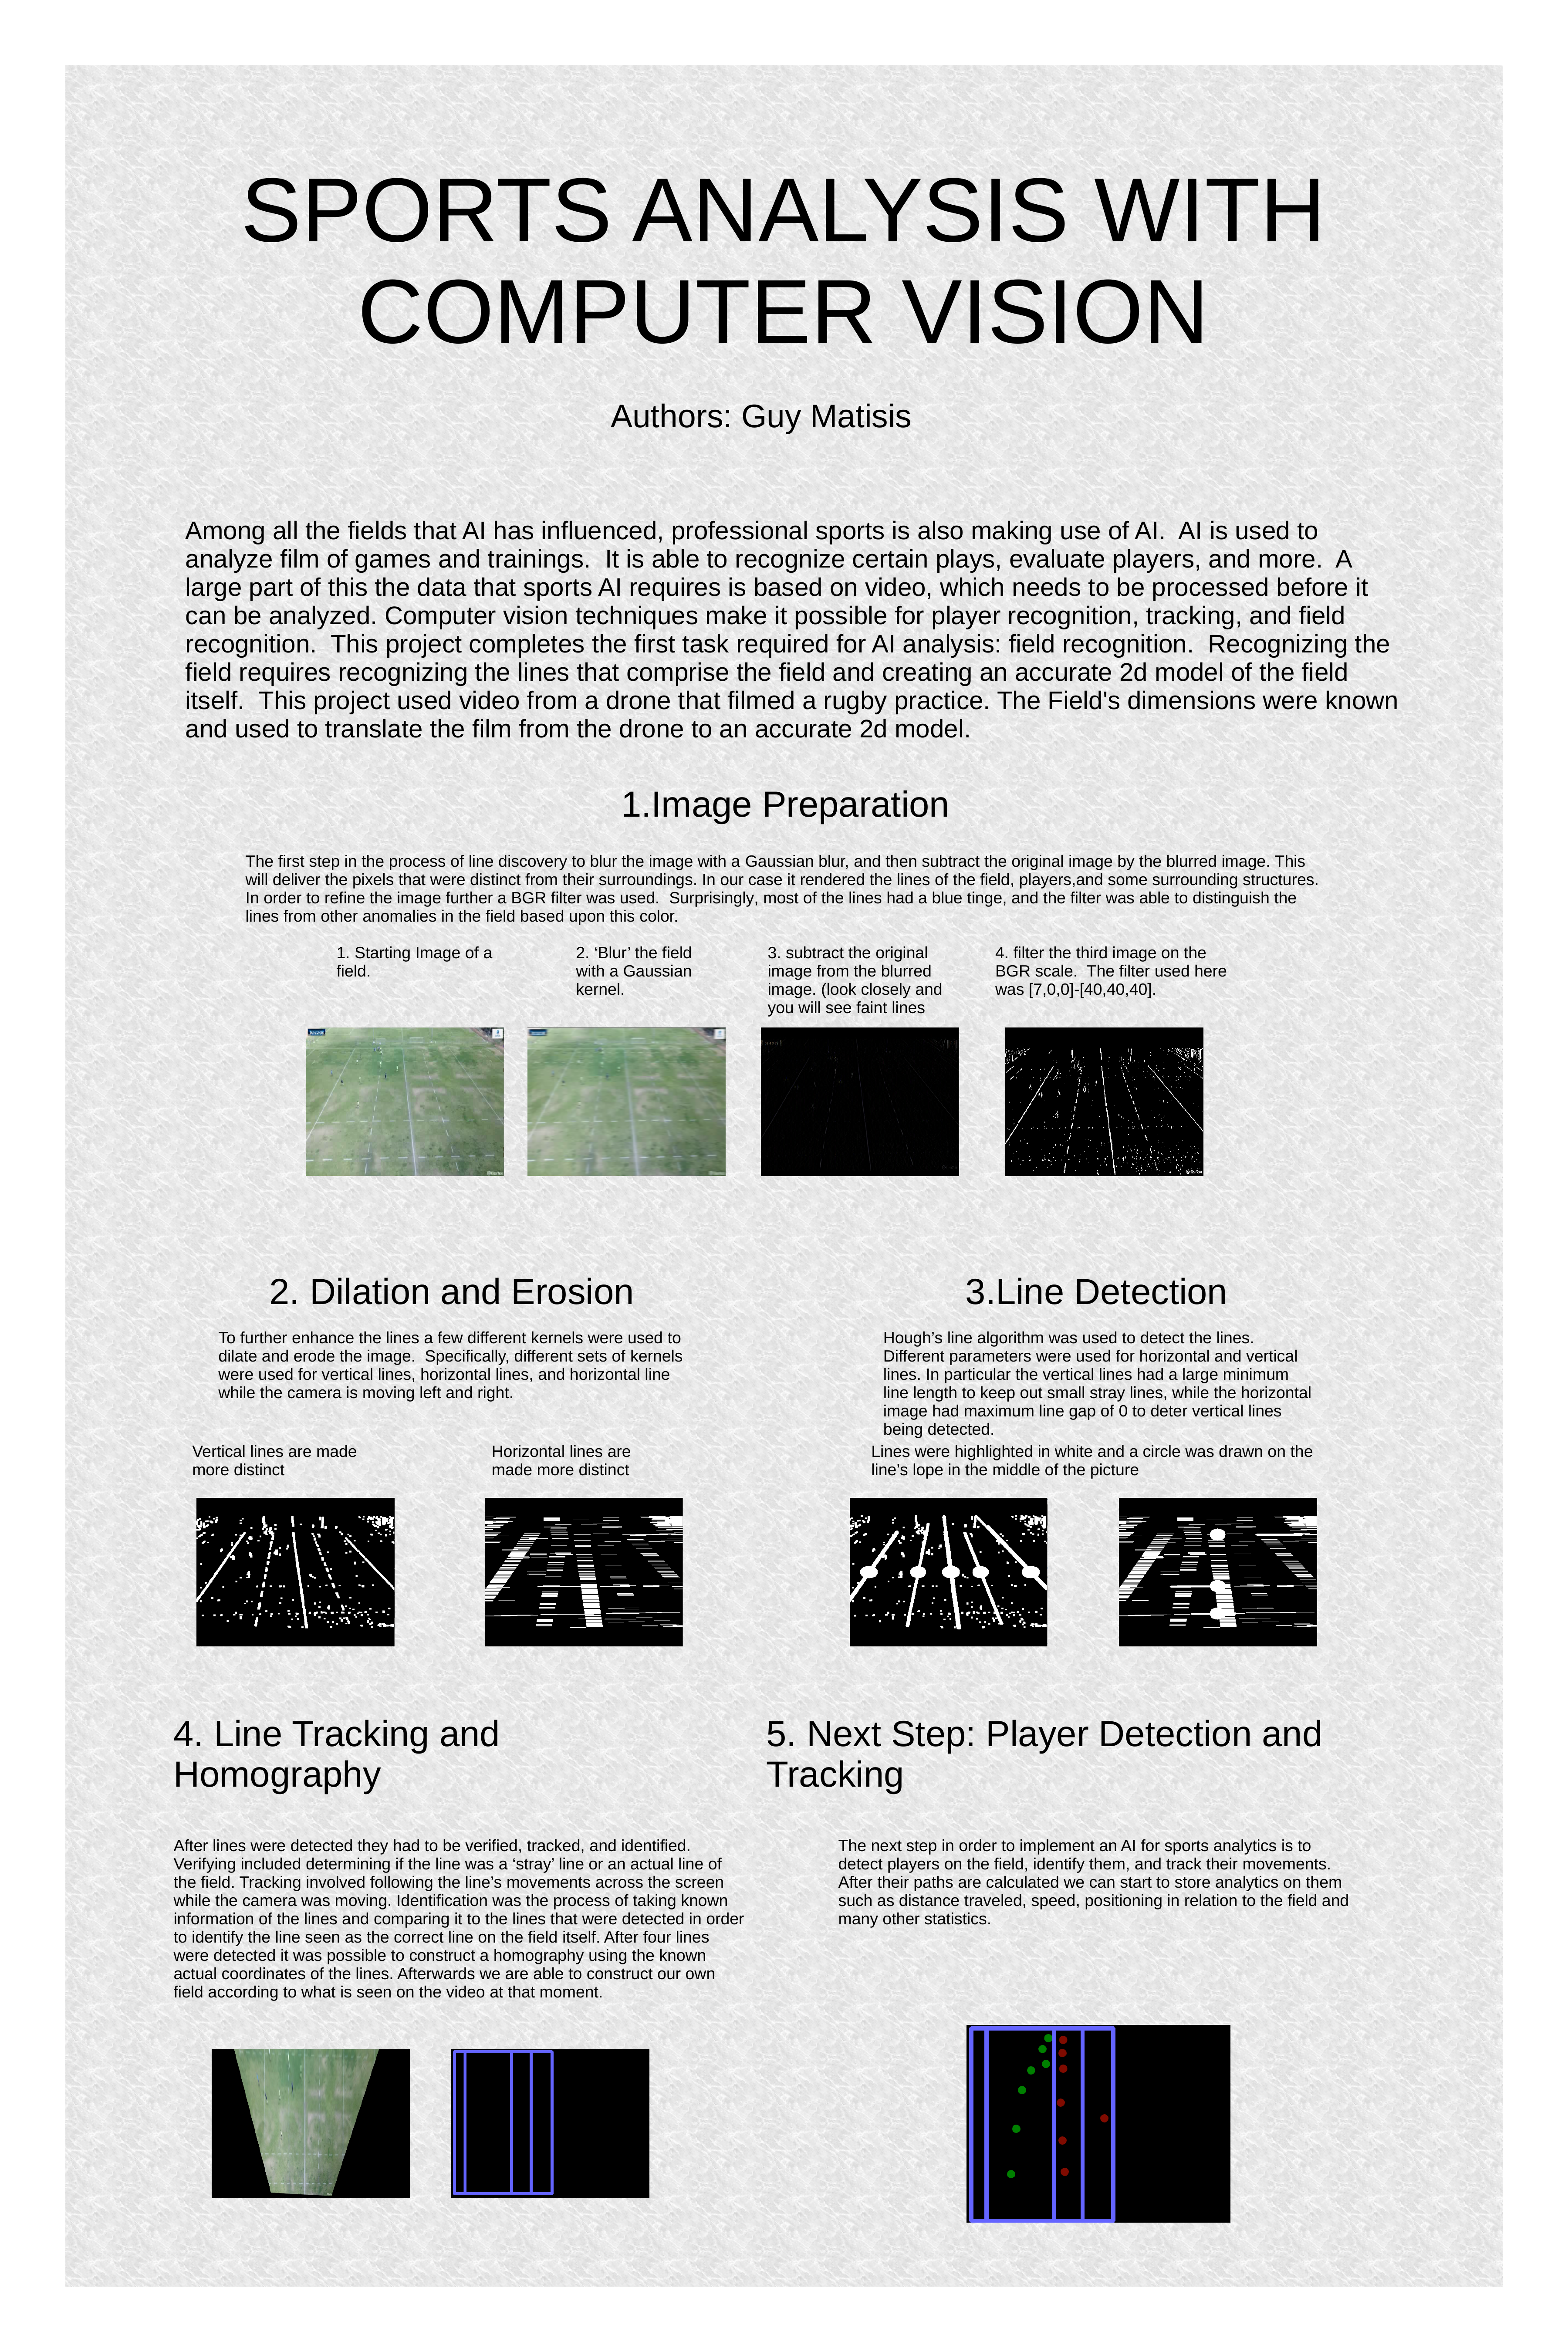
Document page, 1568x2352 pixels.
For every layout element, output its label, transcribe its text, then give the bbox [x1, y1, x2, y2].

text_box After lines were detected they had to be verified, tracked, and identified. Verifying included determining if the line was a ‘stray’ line or an actual line of the field. Tracking involved following the line’s movements across the screen while the camera was moving. Identification was the process of taking known information of the lines and comparing it to the lines that were detected in order to identify the line seen as the correct line on the field itself. After four lines were detected it was possible to construct a homography using the known actual coordinates of the lines. Afterwards we are able to construct our own field according to what is seen on the video at that moment. [167, 1833, 754, 2047]
text_box To further enhance the lines a few different kernels were used to dilate and erode the image. Specifically, different sets of kernels were used for vertical lines, horizontal lines, and horizontal line while the camera is moving left and right. [212, 1325, 710, 1406]
title SPORTS ANALYSIS WITH COMPUTER VISION [137, 154, 1431, 368]
text_box Vertical lines are made more distinct [186, 1439, 402, 1483]
text_box Hough’s line algorithm was used to detect the lines. Different parameters were used for horizontal and vertical lines. In particular the vertical lines had a large minimum line length to keep out small stray lines, while the horizontal image had maximum line gap of 0 to deter vertical lines being detected. [877, 1325, 1320, 1439]
text_box 1.Image Preparation [615, 781, 1016, 849]
text_box 2. ‘Blur’ the field with a Gaussian kernel. [569, 940, 731, 1002]
text_box 3.Line Detection [959, 1268, 1238, 1316]
picture [65, 65, 1503, 2287]
text_box Lines were highlighted in white and a circle was drawn on the line’s lope in the middle of the picture [865, 1439, 1332, 1497]
text_box 4. Line Tracking and Homography [167, 1710, 694, 1798]
text_box 1. Starting Image of a field. [330, 940, 522, 983]
text_box 4. filter the third image on the BGR scale. The filter used here was [7,0,0]-[40,40,40]. [989, 940, 1240, 1028]
text_box 3. subtract the original image from the blurred image. (look closely and you will see faint lines [761, 940, 965, 1020]
text_box The first step in the process of line discovery to blur the image with a Gaussian blur, and then subtract the original image by the blurred image. This will deliver the pixels that were distinct from their surroundings. In our case it rendered the lines of the field, players,and some surrounding structures. In order to refine the image further a BGR filter was used. Surprisingly, most of the lines had a blue tinge, and the filter was able to distinguish the lines from other anomalies in the field based upon this color. [239, 849, 1335, 929]
text_box The next step in order to implement an AI for sports analytics is to detect players on the field, identify them, and track their movements. After their paths are calculated we can start to store analytics on them such as distance traveled, speed, positioning in relation to the field and many other statistics. [831, 1833, 1365, 1931]
text_box 5. Next Step: Player Detection and Tracking [760, 1710, 1437, 1798]
text_box Horizontal lines are made more distinct [485, 1439, 677, 1483]
text_box 2. Dilation and Erosion [263, 1268, 659, 1325]
text_box Among all the fields that AI has influenced, professional sports is also making use of AI. AI is used to analyze film of games and trainings. It is able to recognize certain plays, evaluate players, and more. A large part of this the data that sports AI requires is based on video, which needs to be processed before it can be analyzed. Computer vision techniques make it possible for player recognition, tracking, and field recognition. This project completes the first task required for AI analysis: field recognition. Recognizing the field requires recognizing the lines that comprise the field and creating an accurate 2d model of the field itself. This project used video from a drone that filmed a rugby practice. The Field's dimensions were known and used to translate the film from the drone to an accurate 2d model. [179, 513, 1407, 747]
text_box Authors: Guy Matisis [604, 395, 934, 438]
